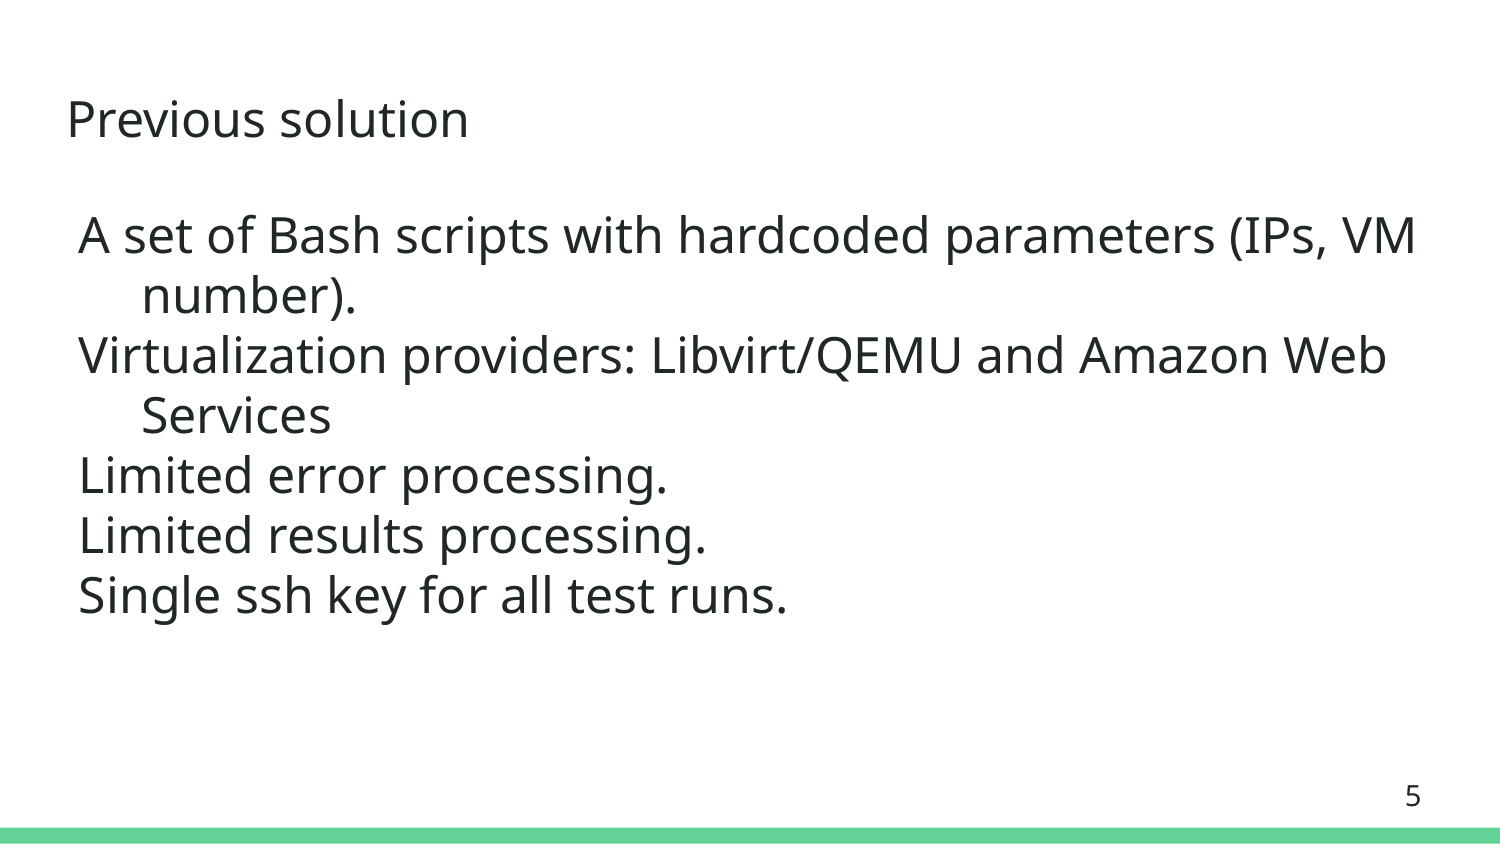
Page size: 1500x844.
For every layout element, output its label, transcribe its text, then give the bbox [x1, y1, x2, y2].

title Previous solution [51, 72, 1449, 167]
slide_number <number> [1389, 764, 1480, 830]
list A set of Bash scripts with hardcoded parameters (IPs, VM number). Virtualization providers: Libvirt/QEMU and Amazon Web Services Limited error processing. Limited results processing. Single ssh key for all test runs. [51, 189, 1449, 750]
